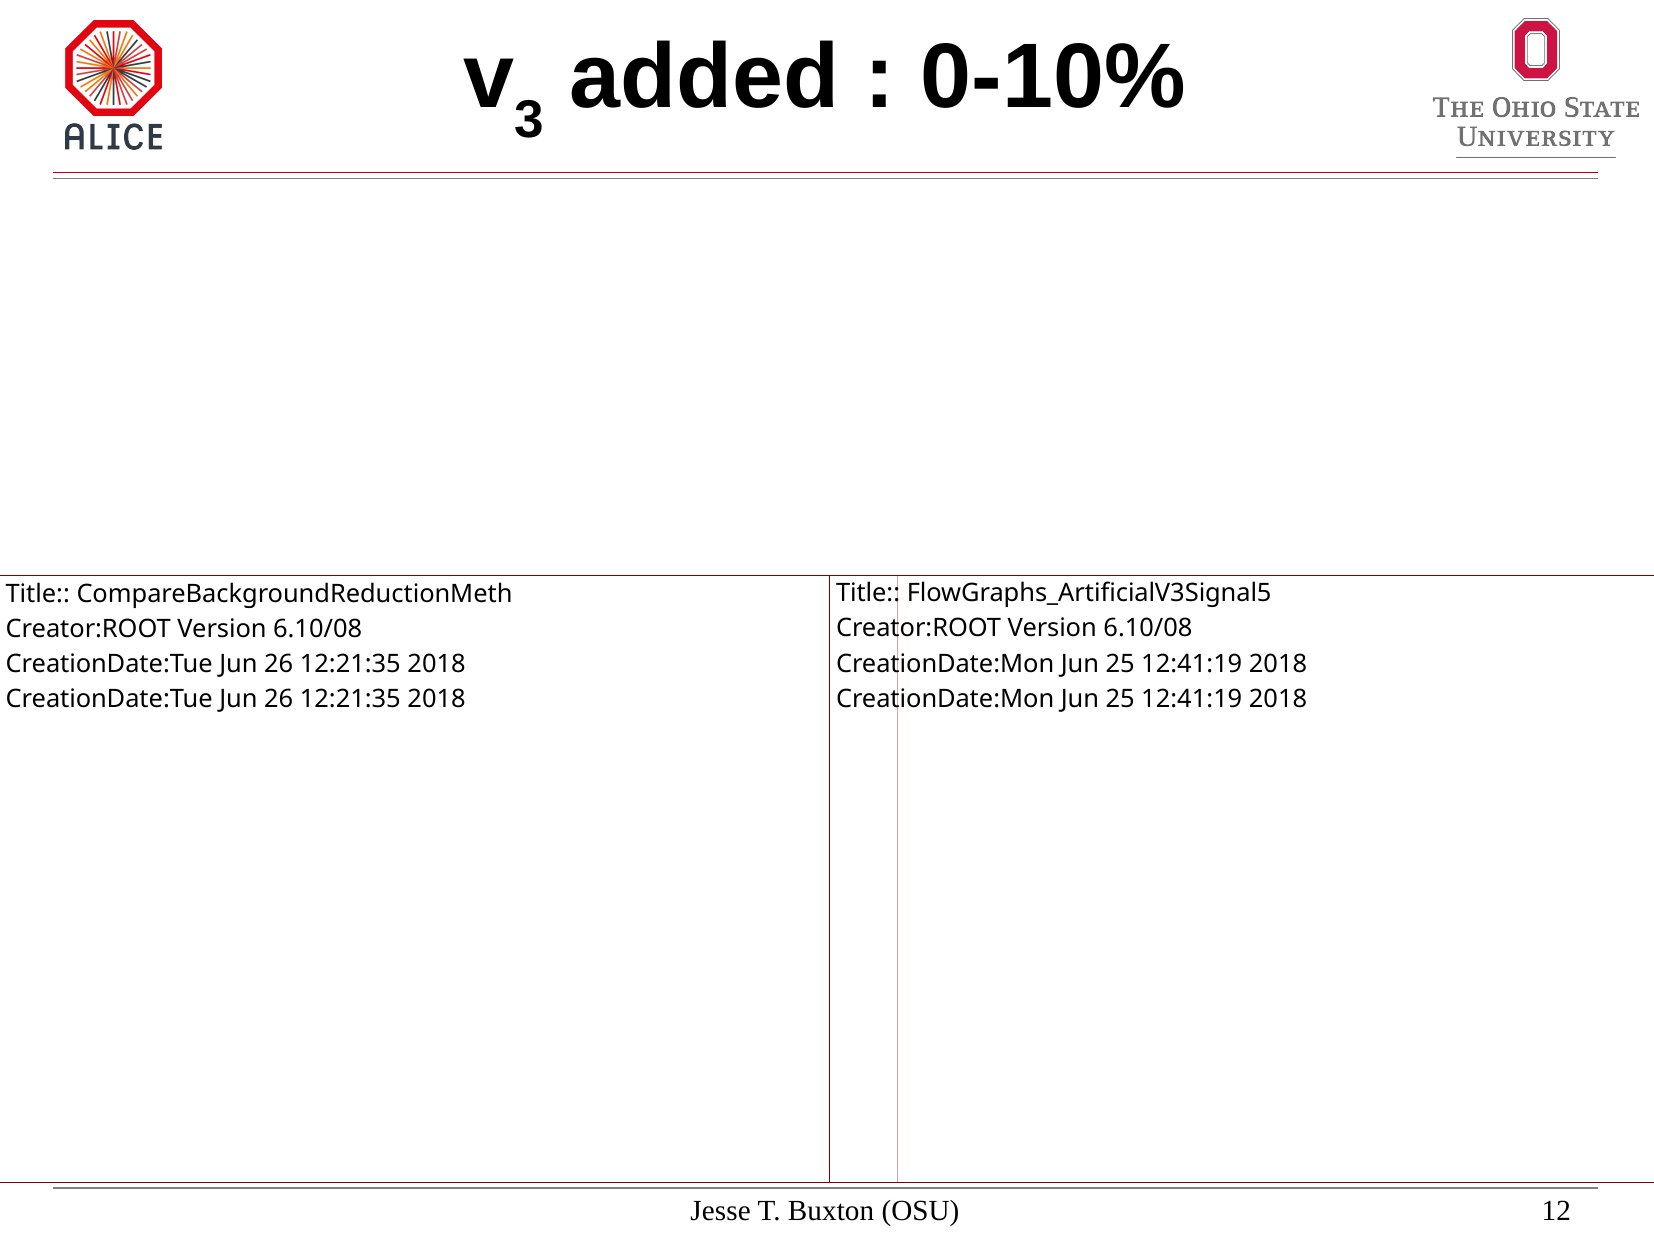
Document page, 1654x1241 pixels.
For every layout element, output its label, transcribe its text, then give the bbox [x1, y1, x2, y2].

picture [1513, 5, 1642, 171]
picture [65, 20, 137, 150]
picture [0, 573, 1654, 1183]
title v3 added : 0-10% [137, 1, 1513, 172]
